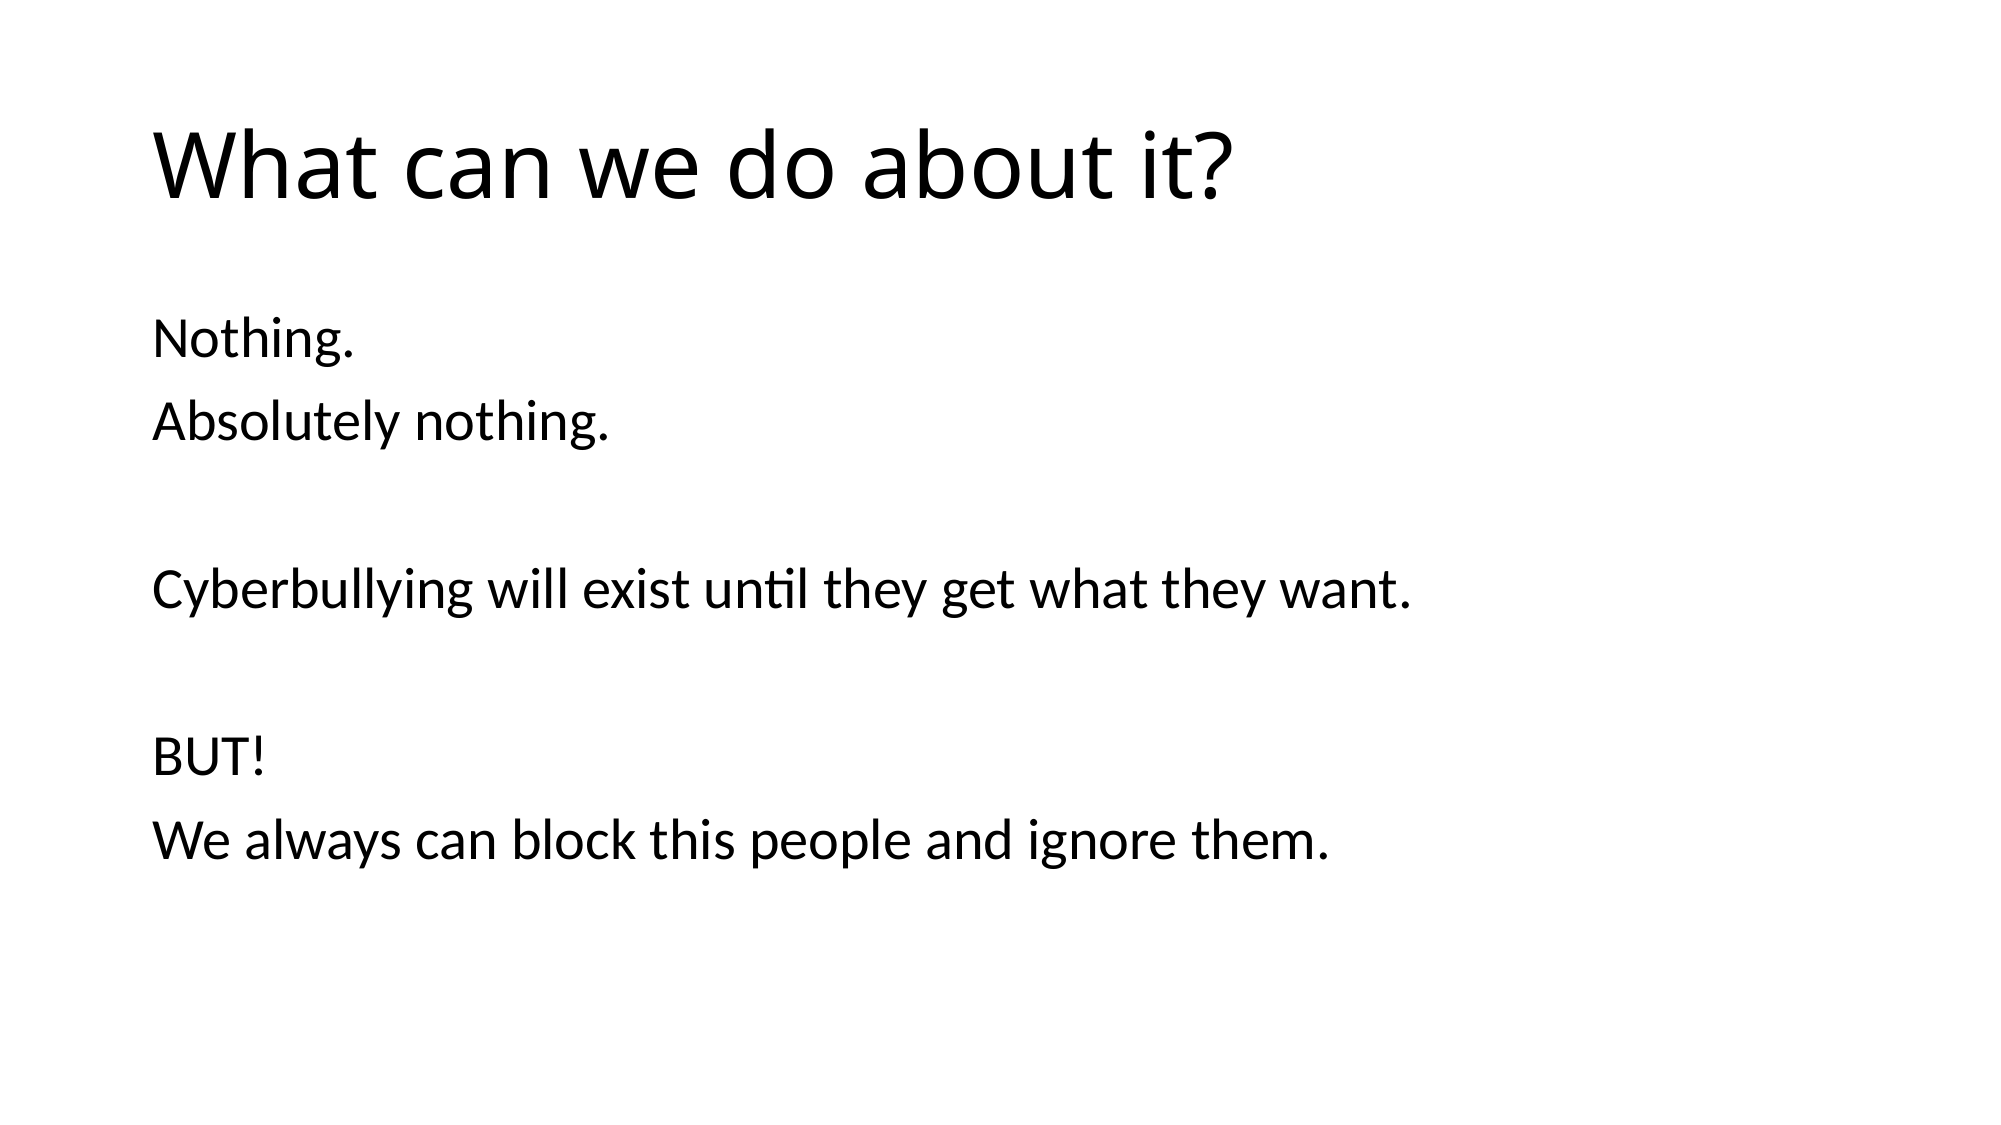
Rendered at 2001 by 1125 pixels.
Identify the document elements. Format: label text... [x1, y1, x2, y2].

list Nothing. Absolutely nothing. Cyberbullying will exist until they get what they want. BUT! We always can block this people and ignore them. [137, 299, 1863, 1014]
title What can we do about it? [137, 59, 1863, 278]
